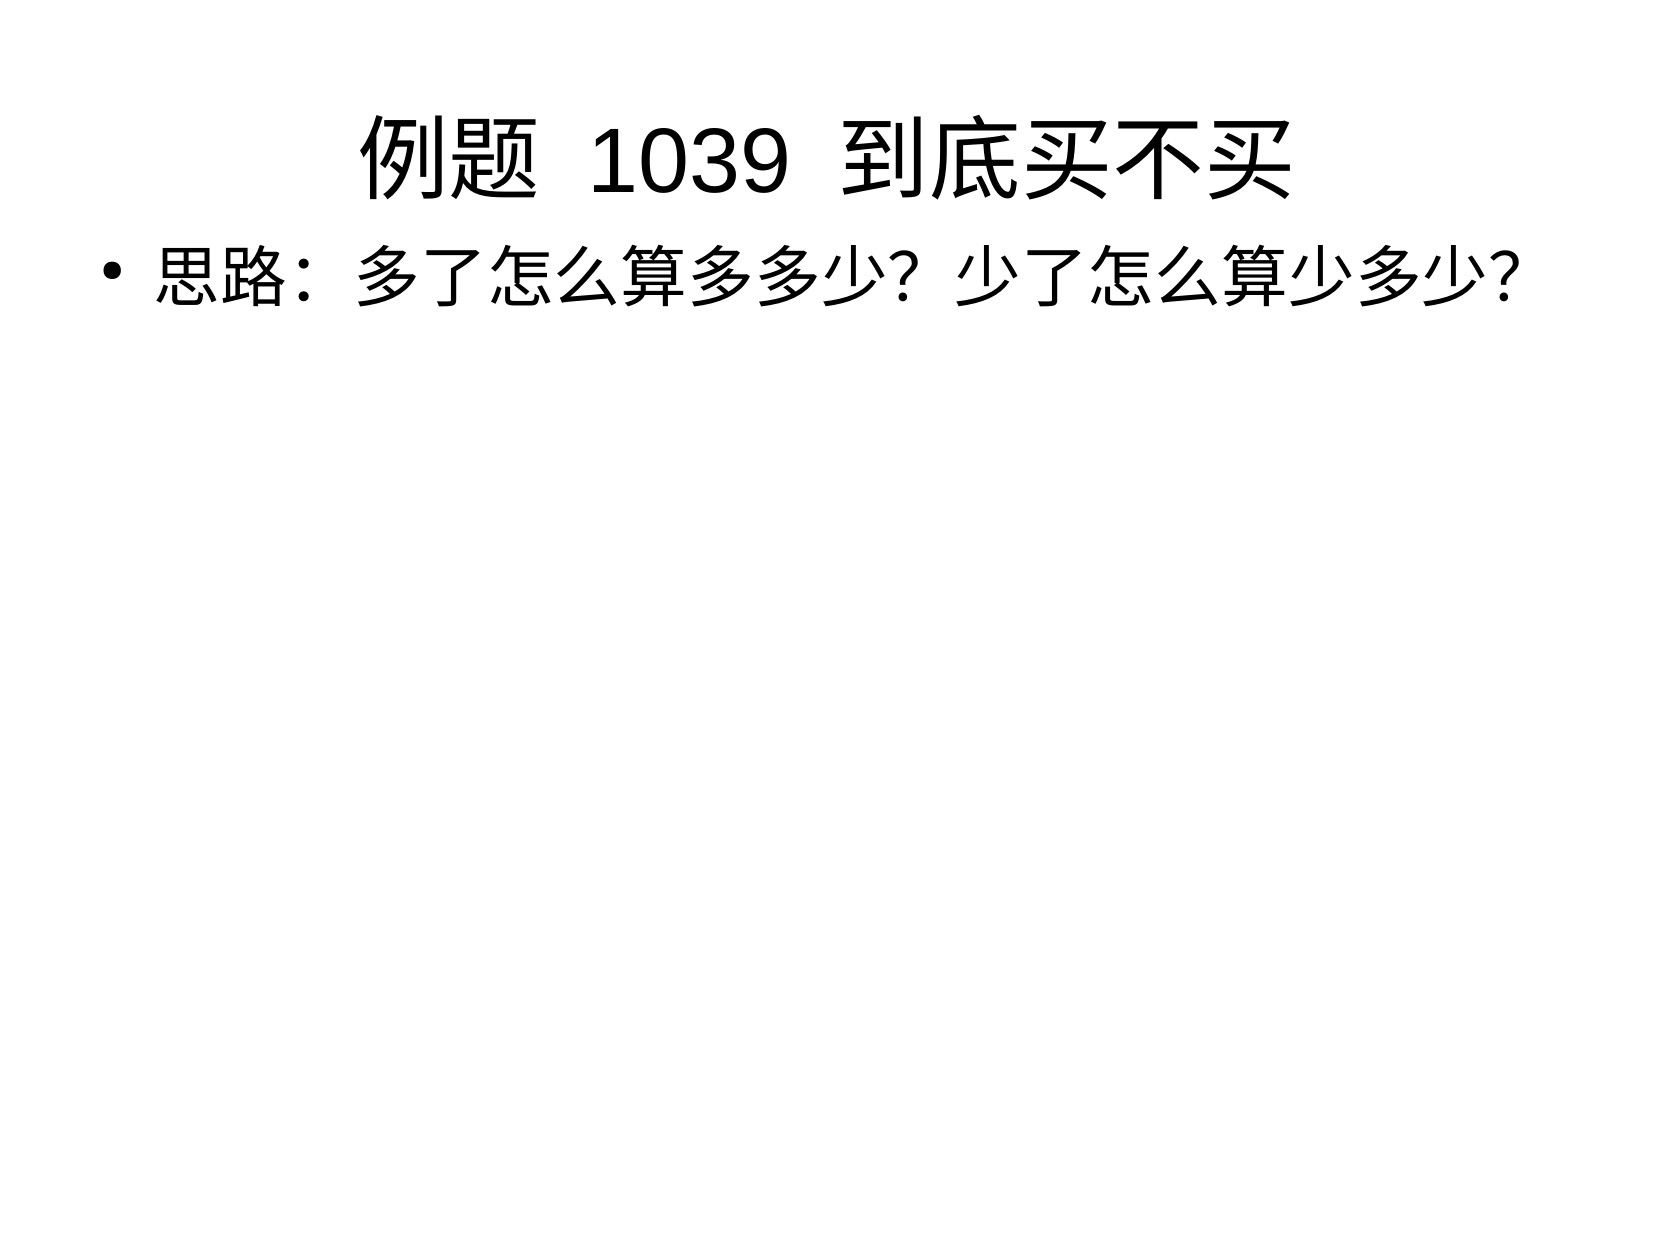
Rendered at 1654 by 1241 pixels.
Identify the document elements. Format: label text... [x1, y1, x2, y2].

title 例题 1039 到底买不买 [82, 49, 1571, 224]
list 思路：多了怎么算多多少？少了怎么算少多少？ [82, 224, 1571, 1241]
